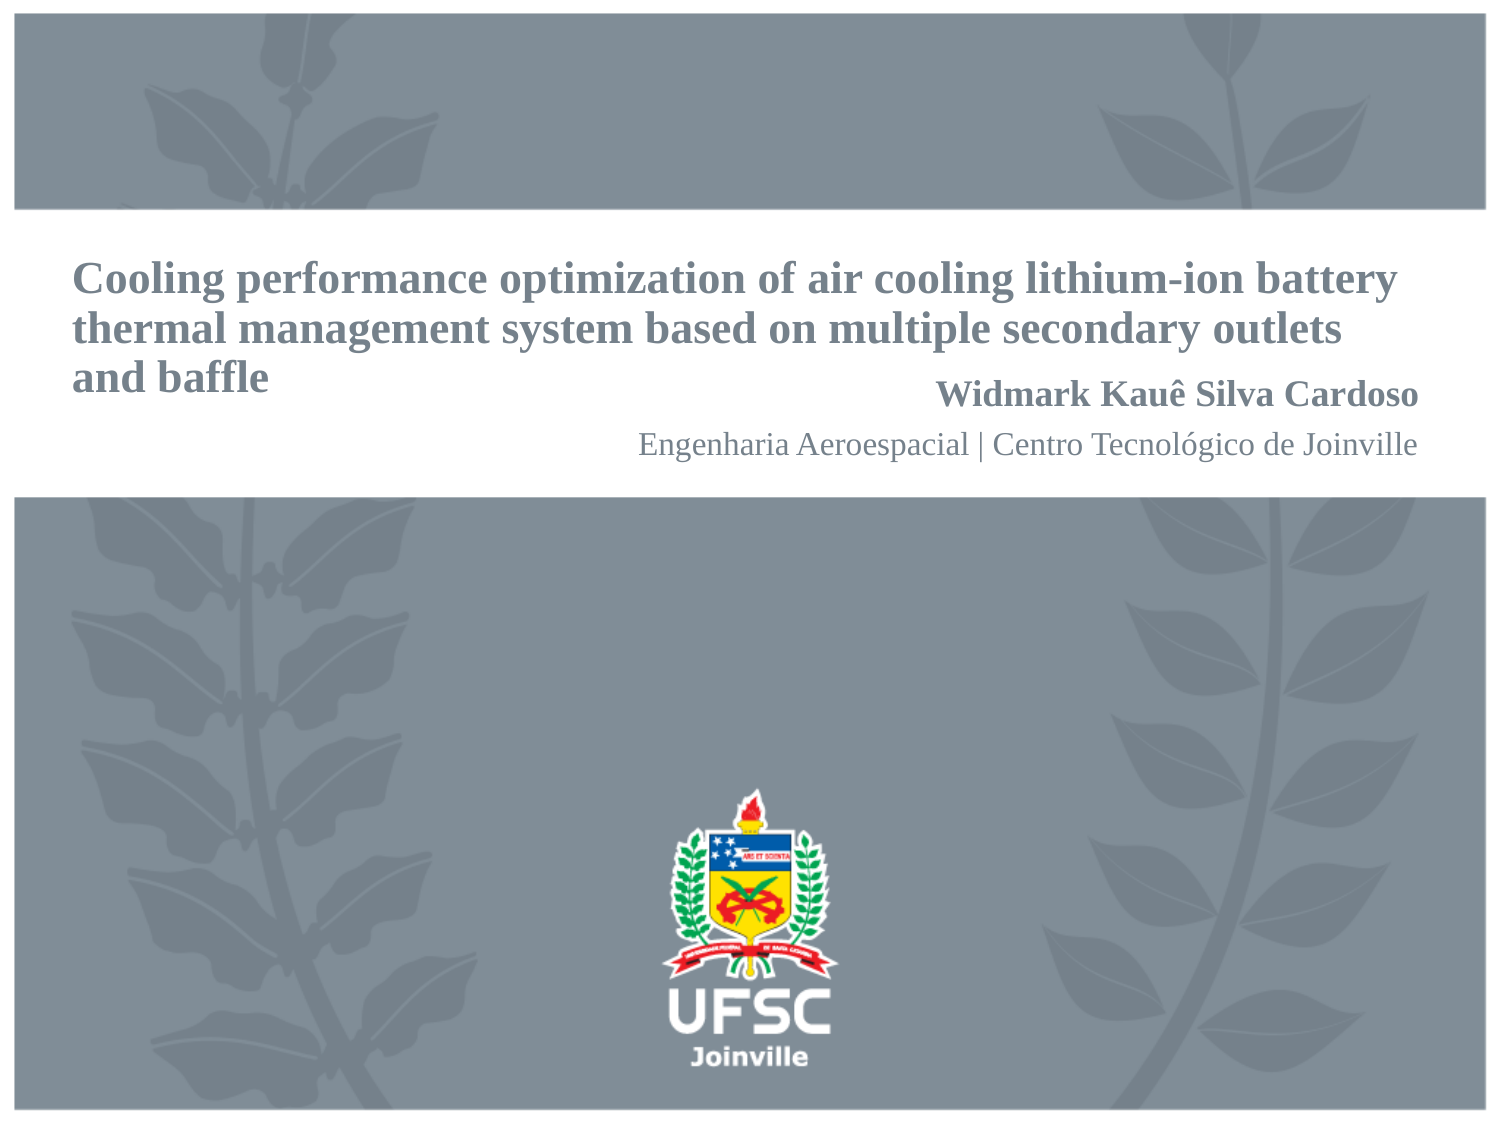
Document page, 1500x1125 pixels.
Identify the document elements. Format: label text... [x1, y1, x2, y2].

picture [0, 0, 1500, 1125]
list Widmark Kauê Silva Cardoso [58, 366, 1435, 414]
list Engenharia Aeroespacial | Centro Tecnológico de Joinville [59, 419, 1435, 467]
title Cooling performance optimization of air cooling lithium-ion battery thermal management system based on multiple secondary outlets and baffle [57, 247, 1440, 357]
